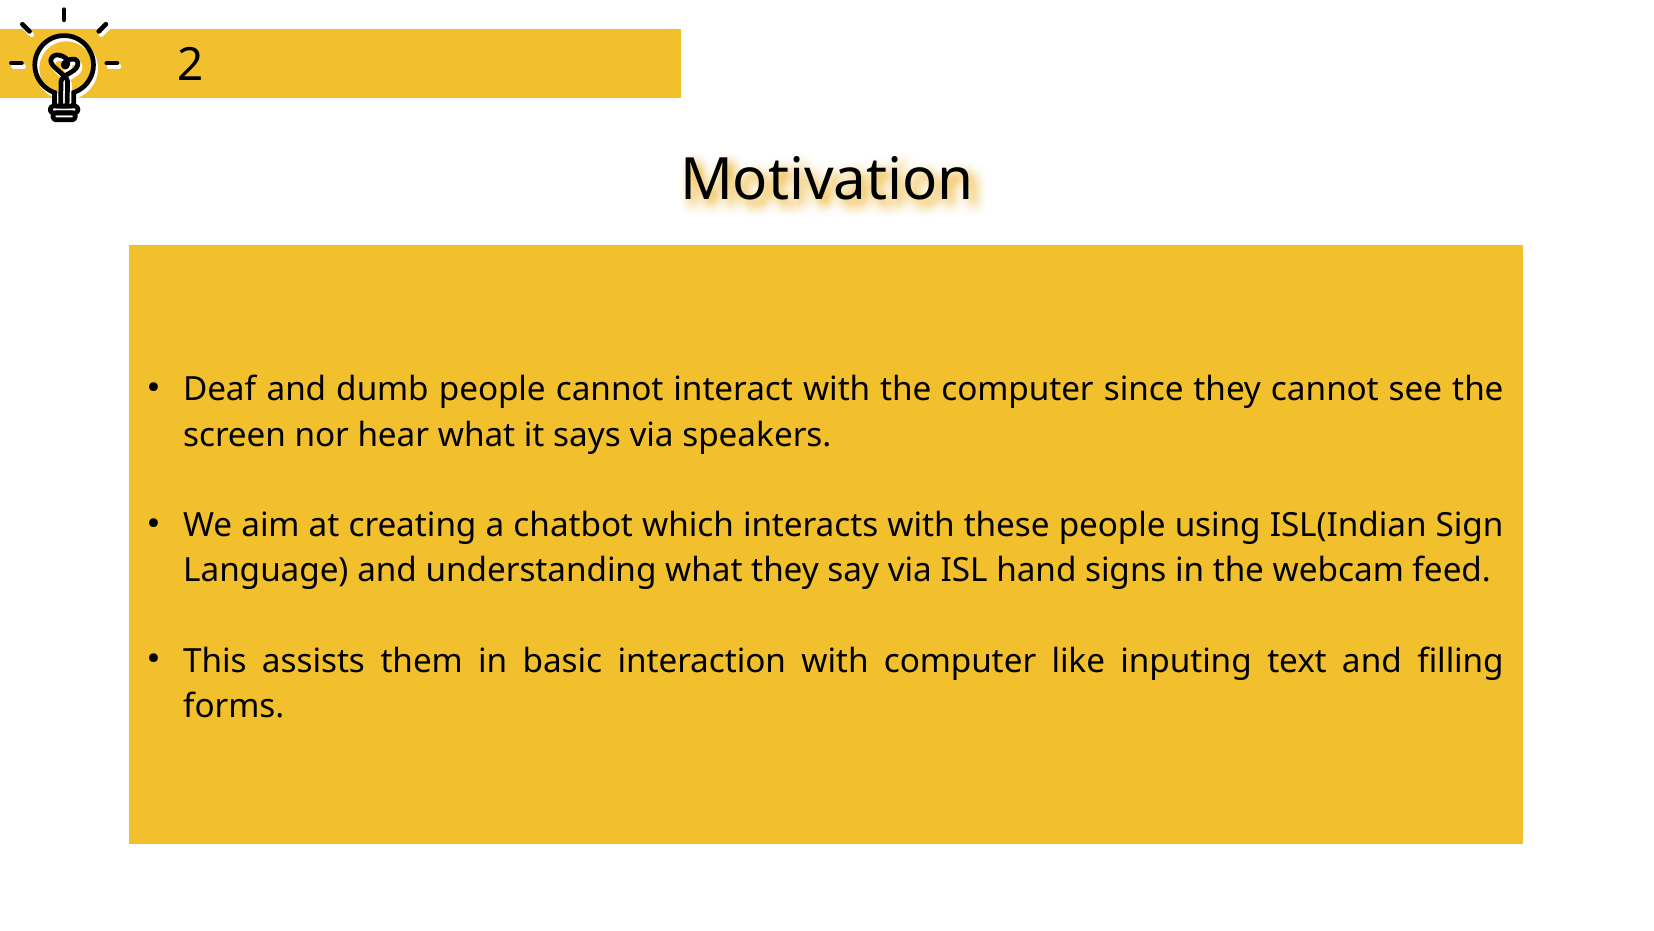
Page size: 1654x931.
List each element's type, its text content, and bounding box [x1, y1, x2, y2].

title 2 [177, 29, 623, 97]
text_box Deaf and dumb people cannot interact with the computer since they cannot see the screen nor hear what it says via speakers. We aim at creating a chatbot which interacts with these people using ISL(Indian Sign Language) and understanding what they say via ISL hand signs in the webcam feed. This assists them in basic interaction with computer like inputing text and filling forms. [147, 295, 1506, 798]
title Motivation [147, 118, 1506, 237]
